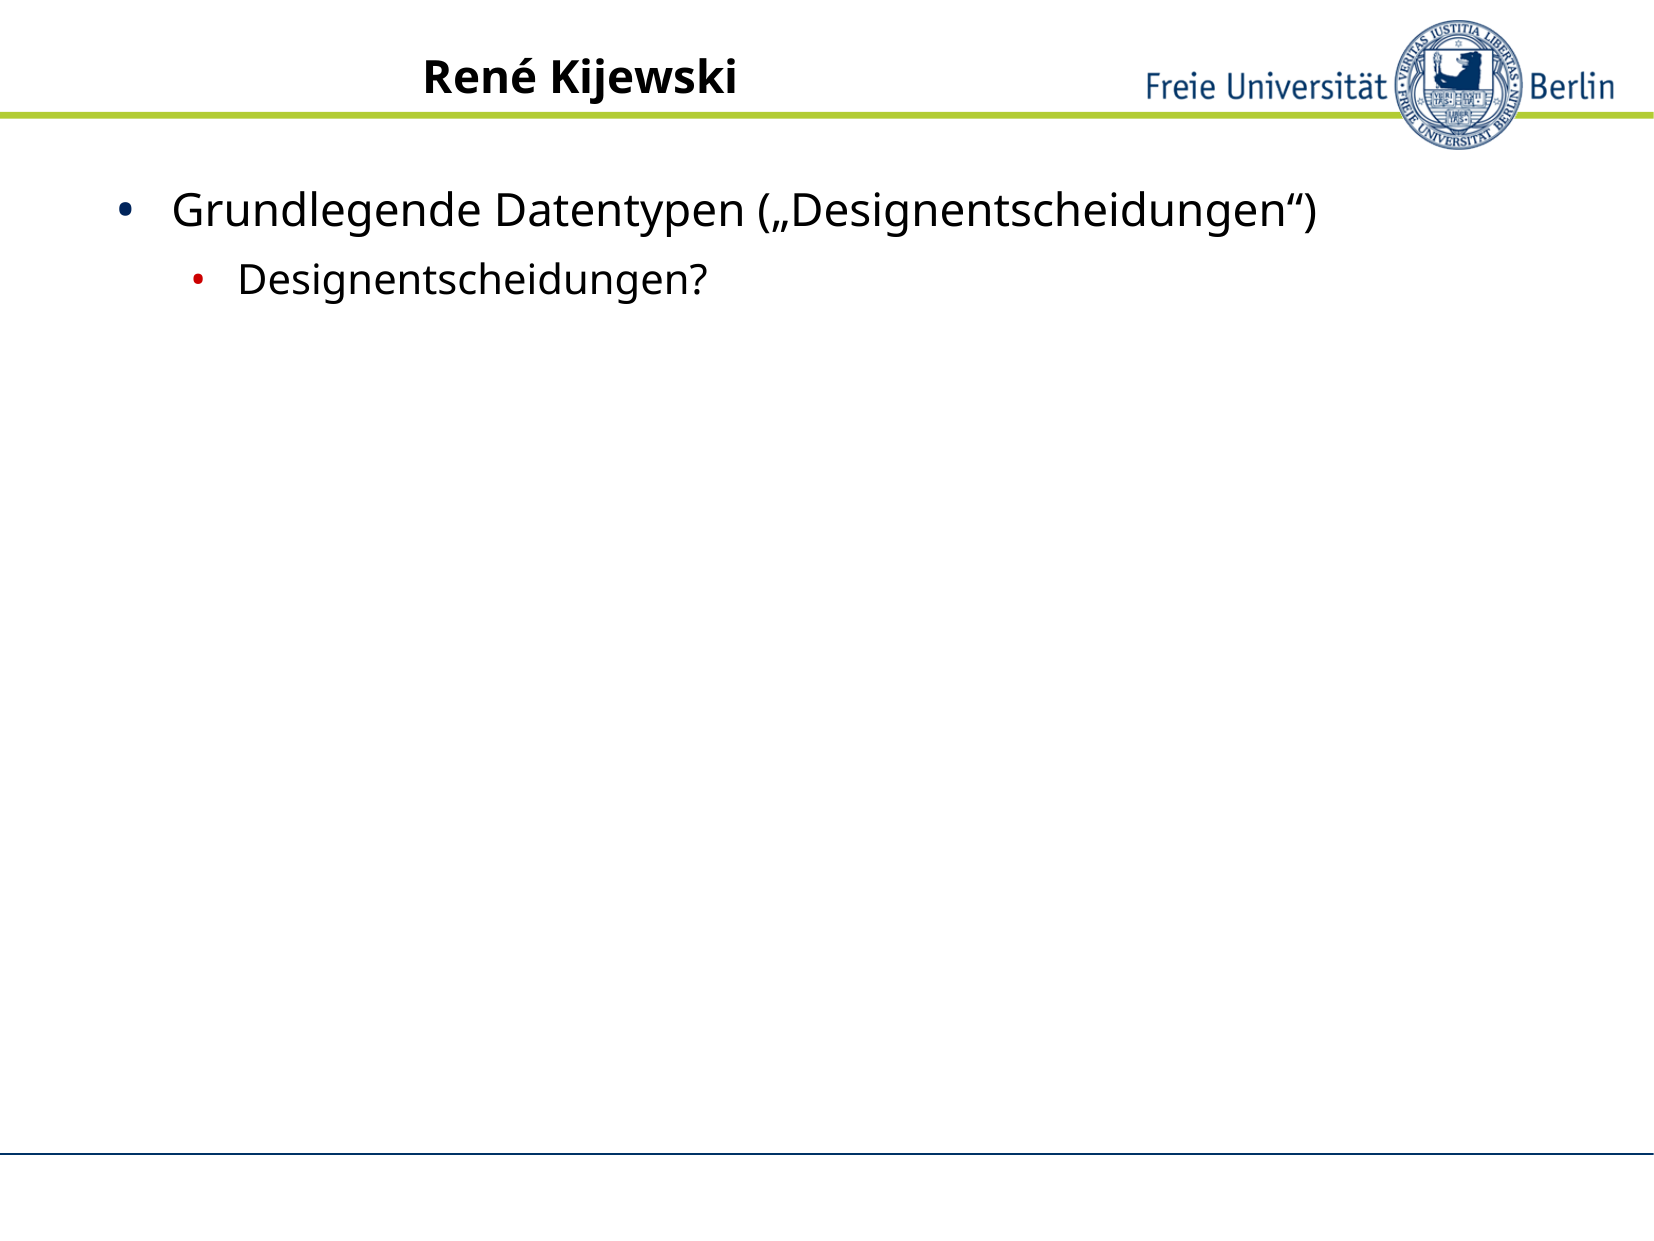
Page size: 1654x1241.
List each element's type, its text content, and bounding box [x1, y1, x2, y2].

list Grundlegende Datentypen („Designentscheidungen“) Designentscheidungen? [115, 177, 1418, 680]
title René Kijewski [422, 0, 1654, 152]
